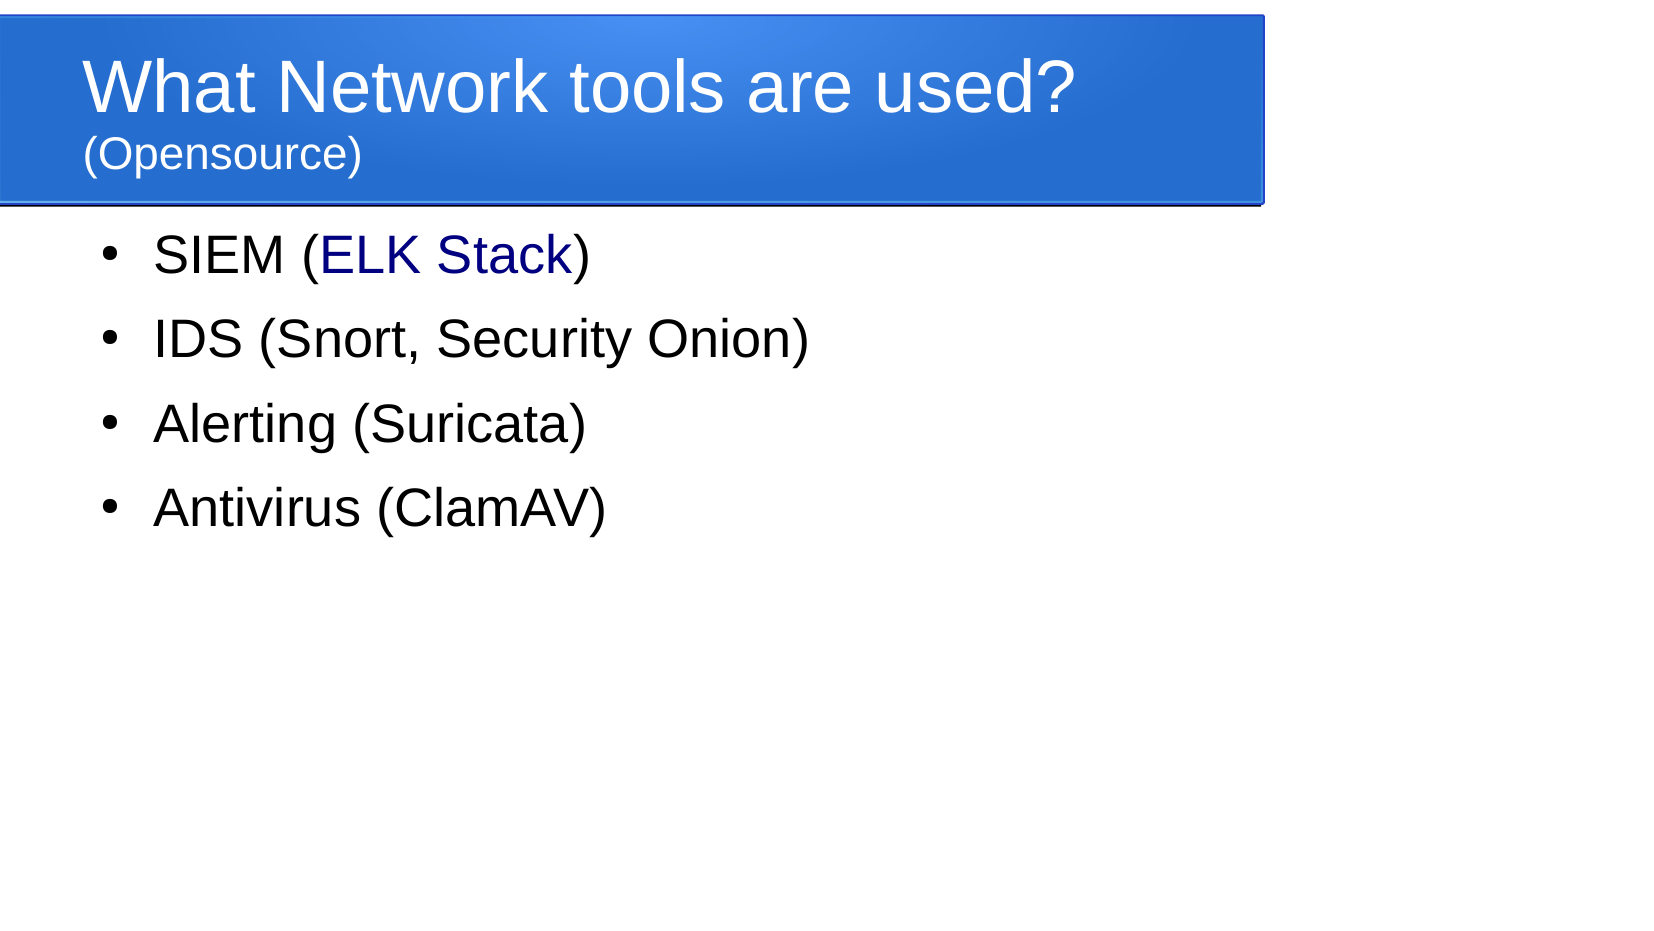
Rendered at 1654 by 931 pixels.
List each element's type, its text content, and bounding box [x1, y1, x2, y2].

list SIEM (ELK Stack) IDS (Snort, Security Onion) Alerting (Suricata) Antivirus (ClamAV) [82, 224, 1571, 764]
title What Network tools are used? (Opensource) [82, 35, 1235, 189]
